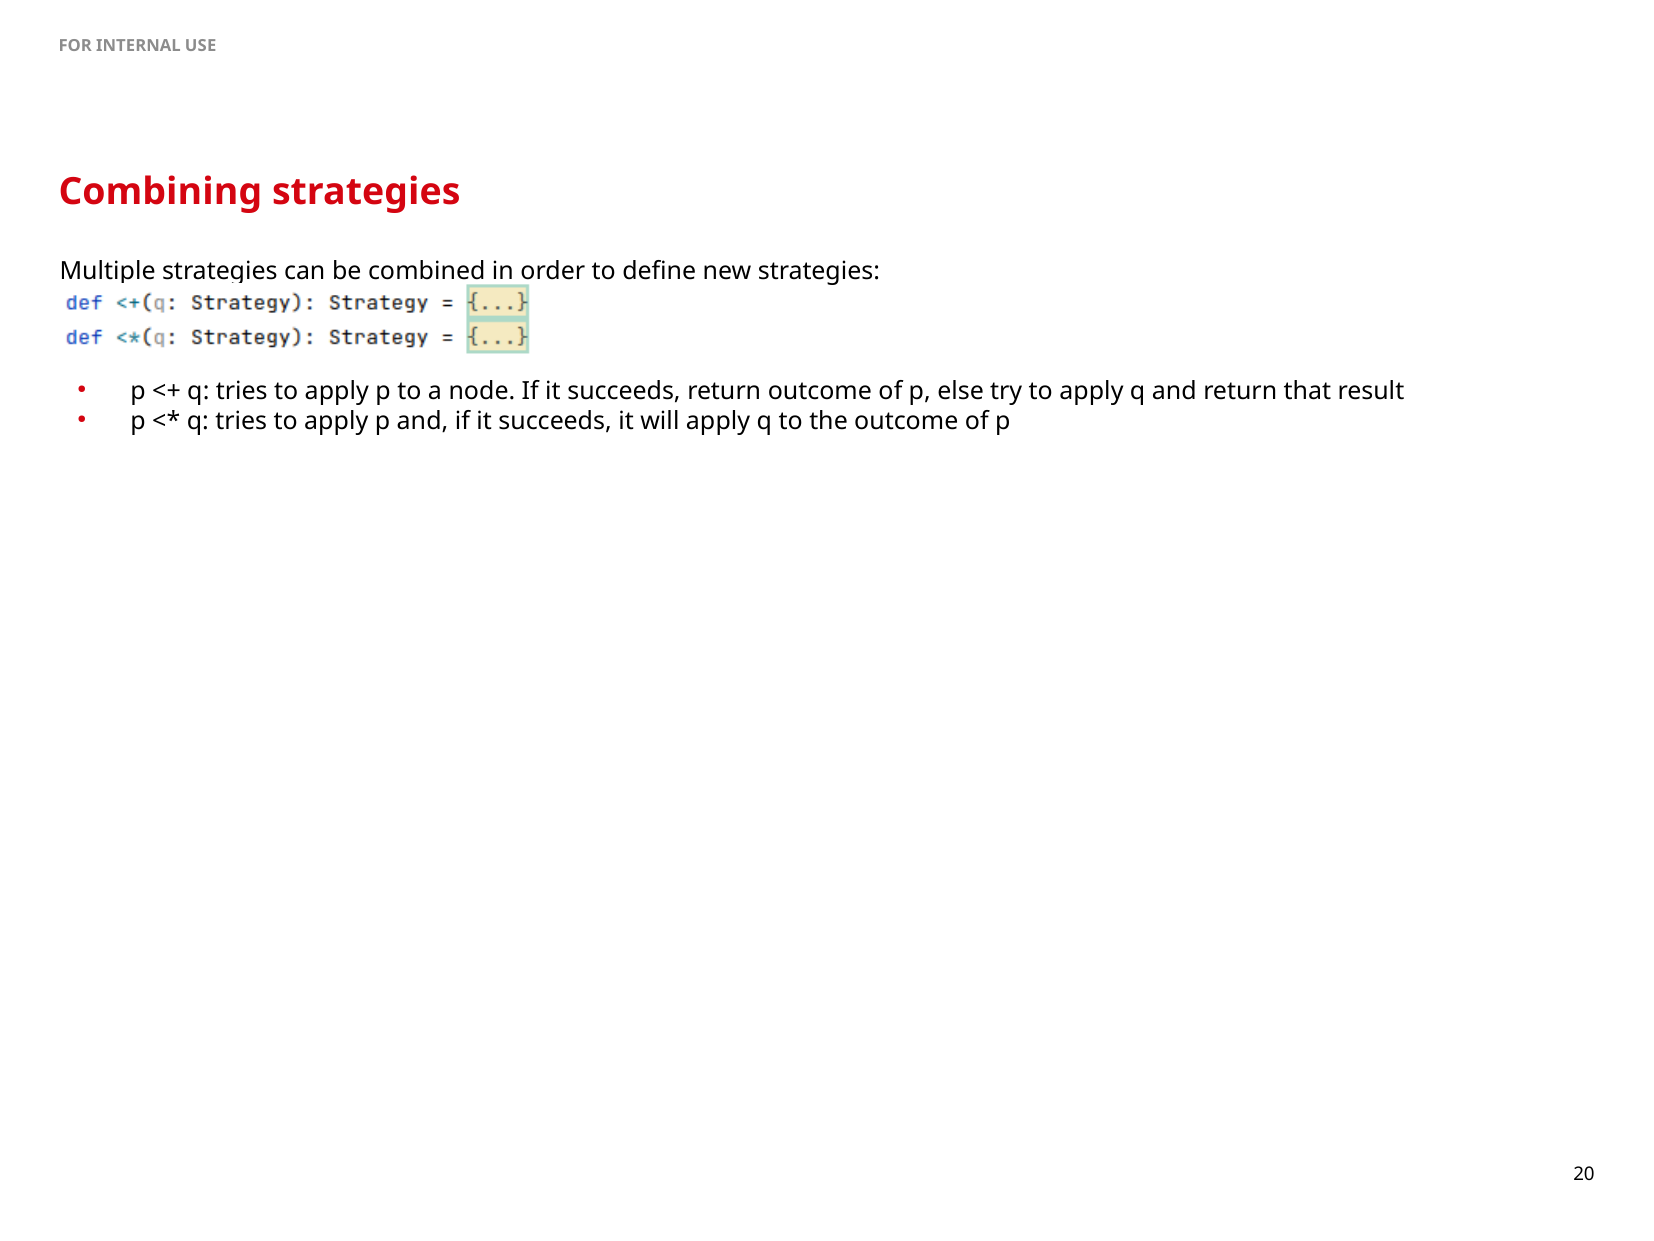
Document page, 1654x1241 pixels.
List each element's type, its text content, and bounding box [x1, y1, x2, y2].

title Combining strategies [58, 92, 1595, 212]
slide_number 23 [1526, 1158, 1595, 1192]
list Multiple strategies can be combined in order to define new strategies: p <+ q: tries to apply p to a node. If it succeeds, return outcome of p, else try to apply q and return that result p <* q: tries to apply p and, if it succeeds, it will apply q to the outcome of p [59, 255, 1532, 1107]
picture [61, 283, 556, 361]
